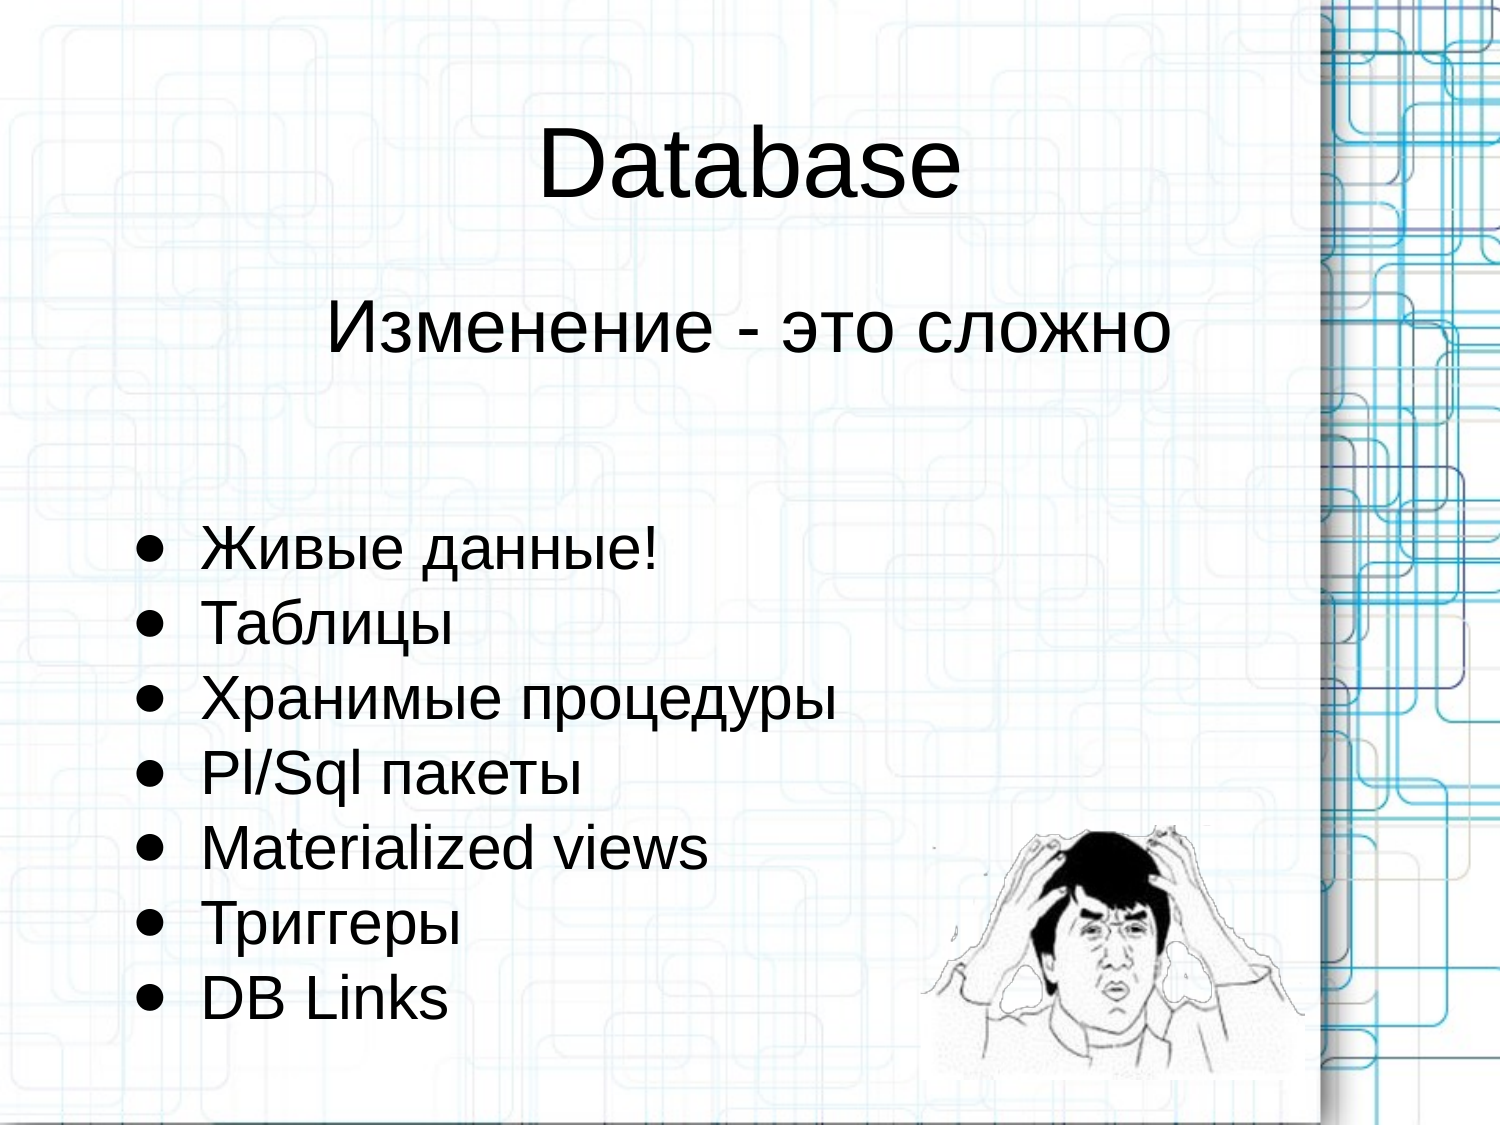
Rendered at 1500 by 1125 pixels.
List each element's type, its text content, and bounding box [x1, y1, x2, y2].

text_box Живые данные! Таблицы Хранимые процедуры Pl/Sql пакеты Materialized views Триггеры DB Links [109, 492, 1358, 1065]
title Database [75, 45, 1425, 233]
list Изменение - это сложно [75, 262, 1425, 401]
picture [0, 0, 1500, 1125]
text_box [920, 825, 1306, 1080]
